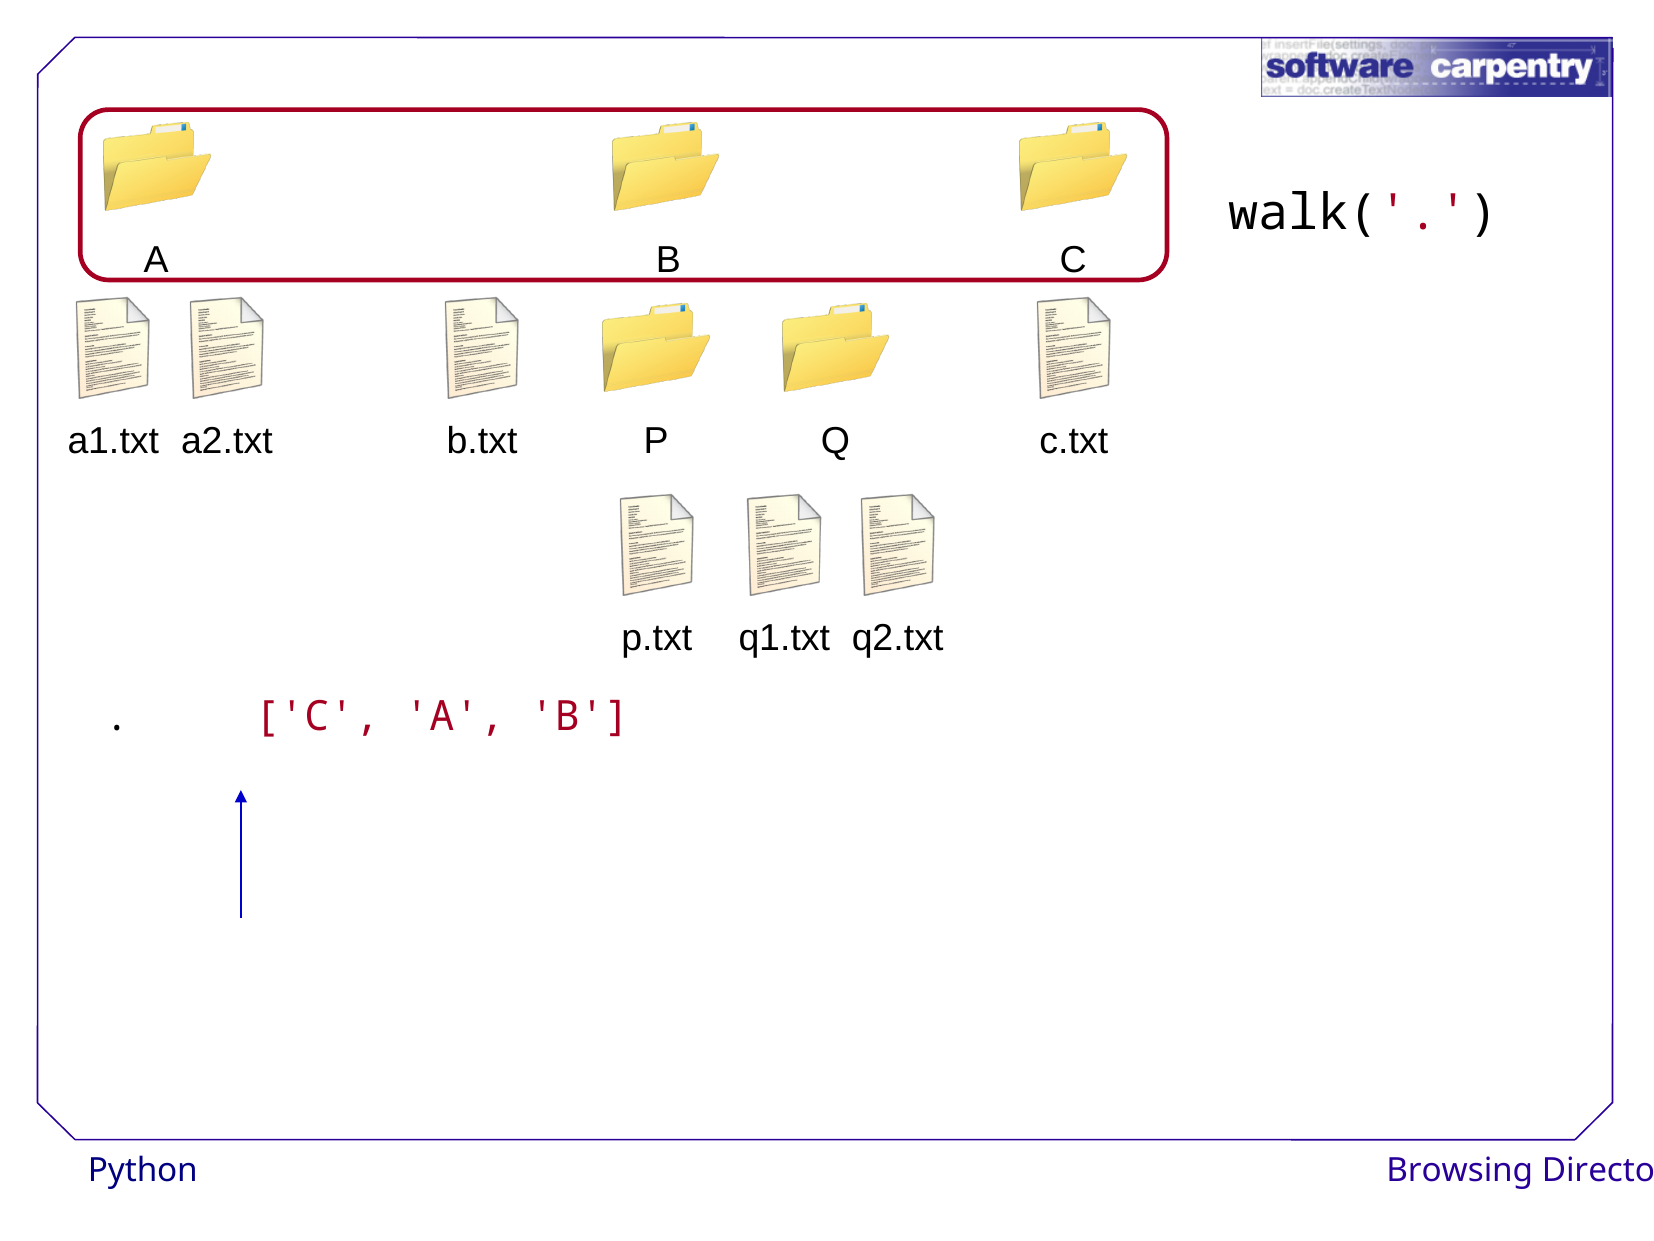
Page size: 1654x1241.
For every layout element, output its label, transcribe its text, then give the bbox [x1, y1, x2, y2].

picture [778, 289, 893, 405]
text_box A [128, 231, 184, 277]
text_box c.txt [1024, 412, 1124, 470]
picture [600, 487, 714, 602]
text_box C [1044, 231, 1102, 277]
picture [1261, 39, 1613, 97]
text_box Q [805, 412, 865, 470]
text_box B [640, 231, 696, 277]
text_box P [628, 412, 684, 470]
text_box a1.txt [52, 412, 175, 470]
picture [425, 290, 539, 404]
picture [727, 487, 955, 602]
picture [608, 112, 723, 224]
picture [598, 289, 714, 405]
text_box q2.txt [846, 609, 959, 668]
picture [1017, 290, 1131, 404]
text_box q1.txt [723, 609, 846, 668]
picture [99, 112, 215, 224]
text_box a2.txt [175, 412, 288, 470]
text_box A [128, 283, 184, 290]
text_box p.txt [606, 609, 708, 668]
text_box b.txt [431, 412, 533, 470]
picture [1015, 112, 1131, 224]
text_box . ['C', 'A', 'B'] [89, 686, 1512, 1150]
text_box walk('.') [1214, 156, 1517, 252]
text_box C [1044, 283, 1102, 290]
text_box B [640, 283, 696, 290]
picture [56, 290, 284, 404]
